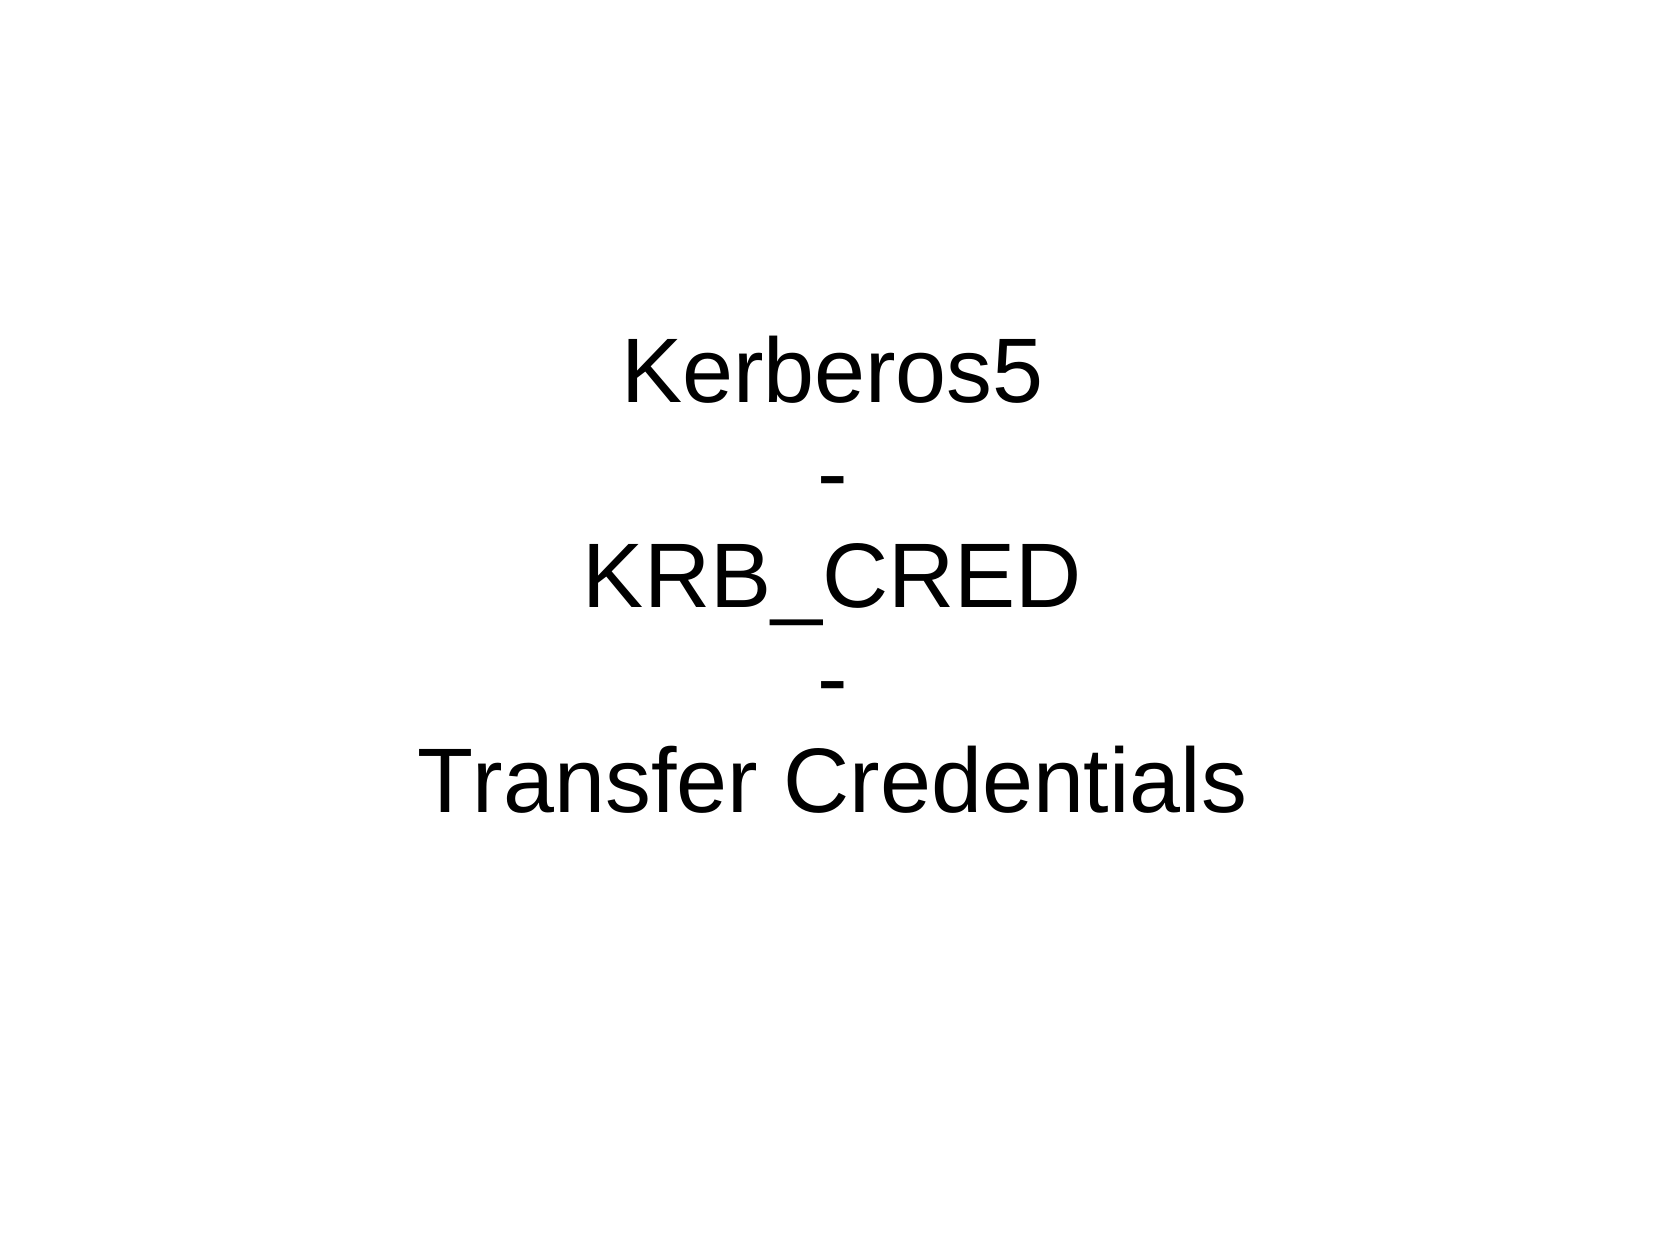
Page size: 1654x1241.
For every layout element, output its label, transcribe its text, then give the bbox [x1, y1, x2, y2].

title Kerberos5 - KRB_CRED - Transfer Credentials [88, 319, 1577, 832]
